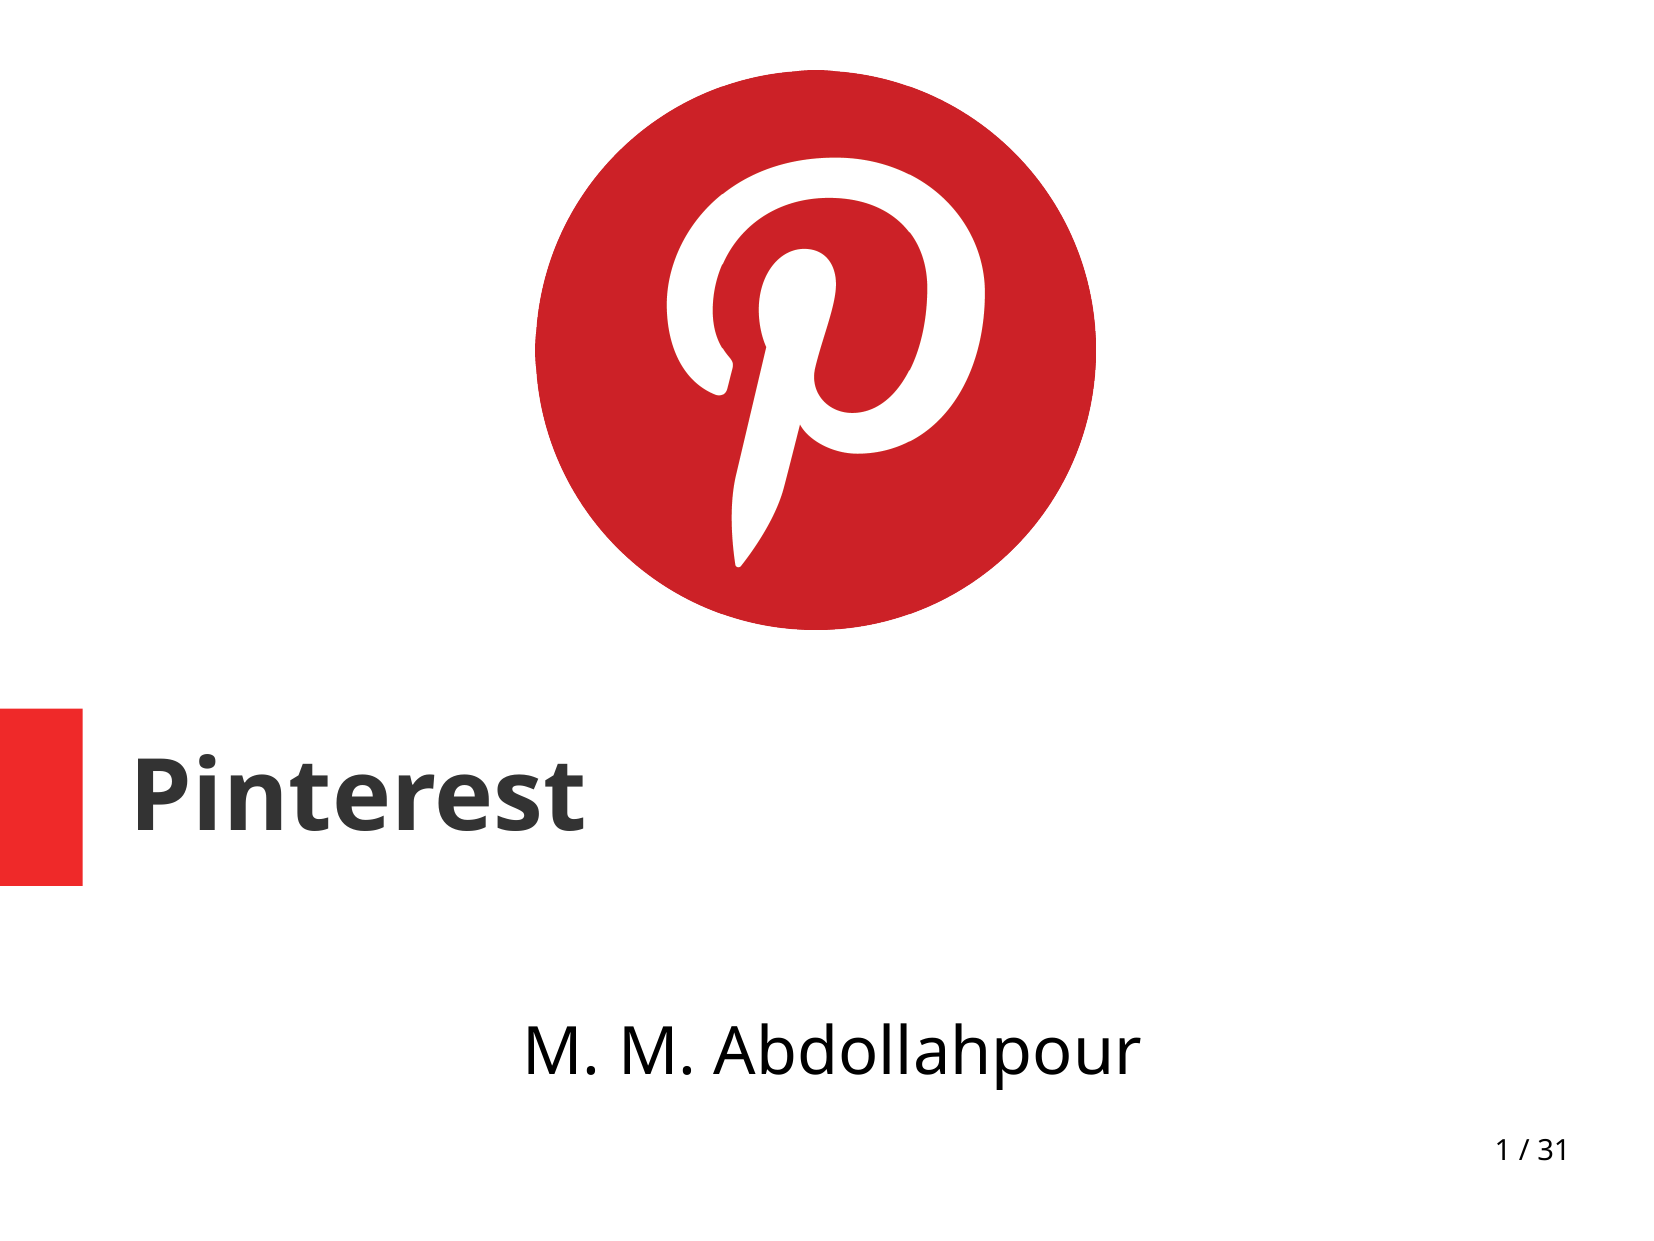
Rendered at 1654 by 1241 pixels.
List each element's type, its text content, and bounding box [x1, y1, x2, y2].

subtitle M. M. Abdollahpour [129, 968, 1536, 1130]
title Pinterest [129, 655, 1536, 928]
picture [535, 70, 1096, 631]
